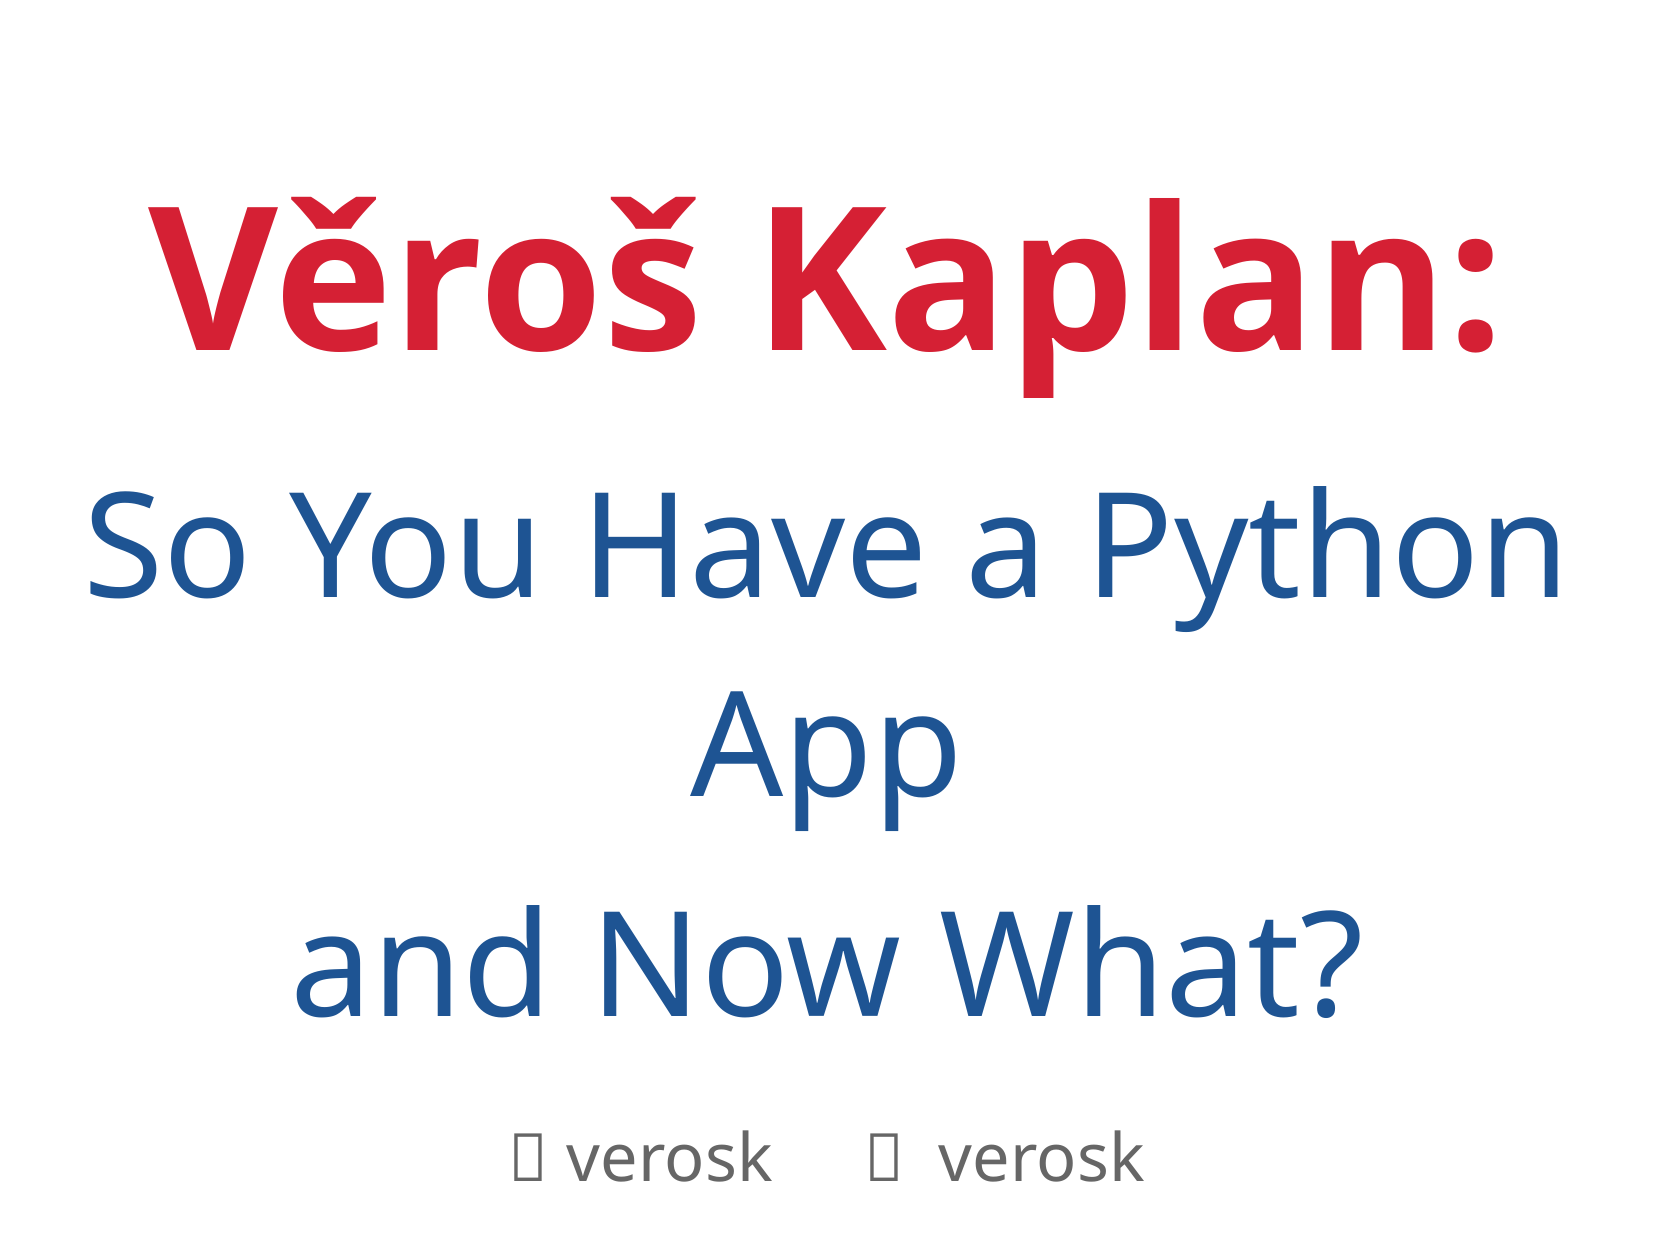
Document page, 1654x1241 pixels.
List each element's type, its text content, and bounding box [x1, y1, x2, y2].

list  verosk  verosk [82, 1110, 1571, 1231]
list So You Have a Python App and Now What? [82, 442, 1571, 1061]
title Věroš Kaplan: [0, 104, 1654, 442]
